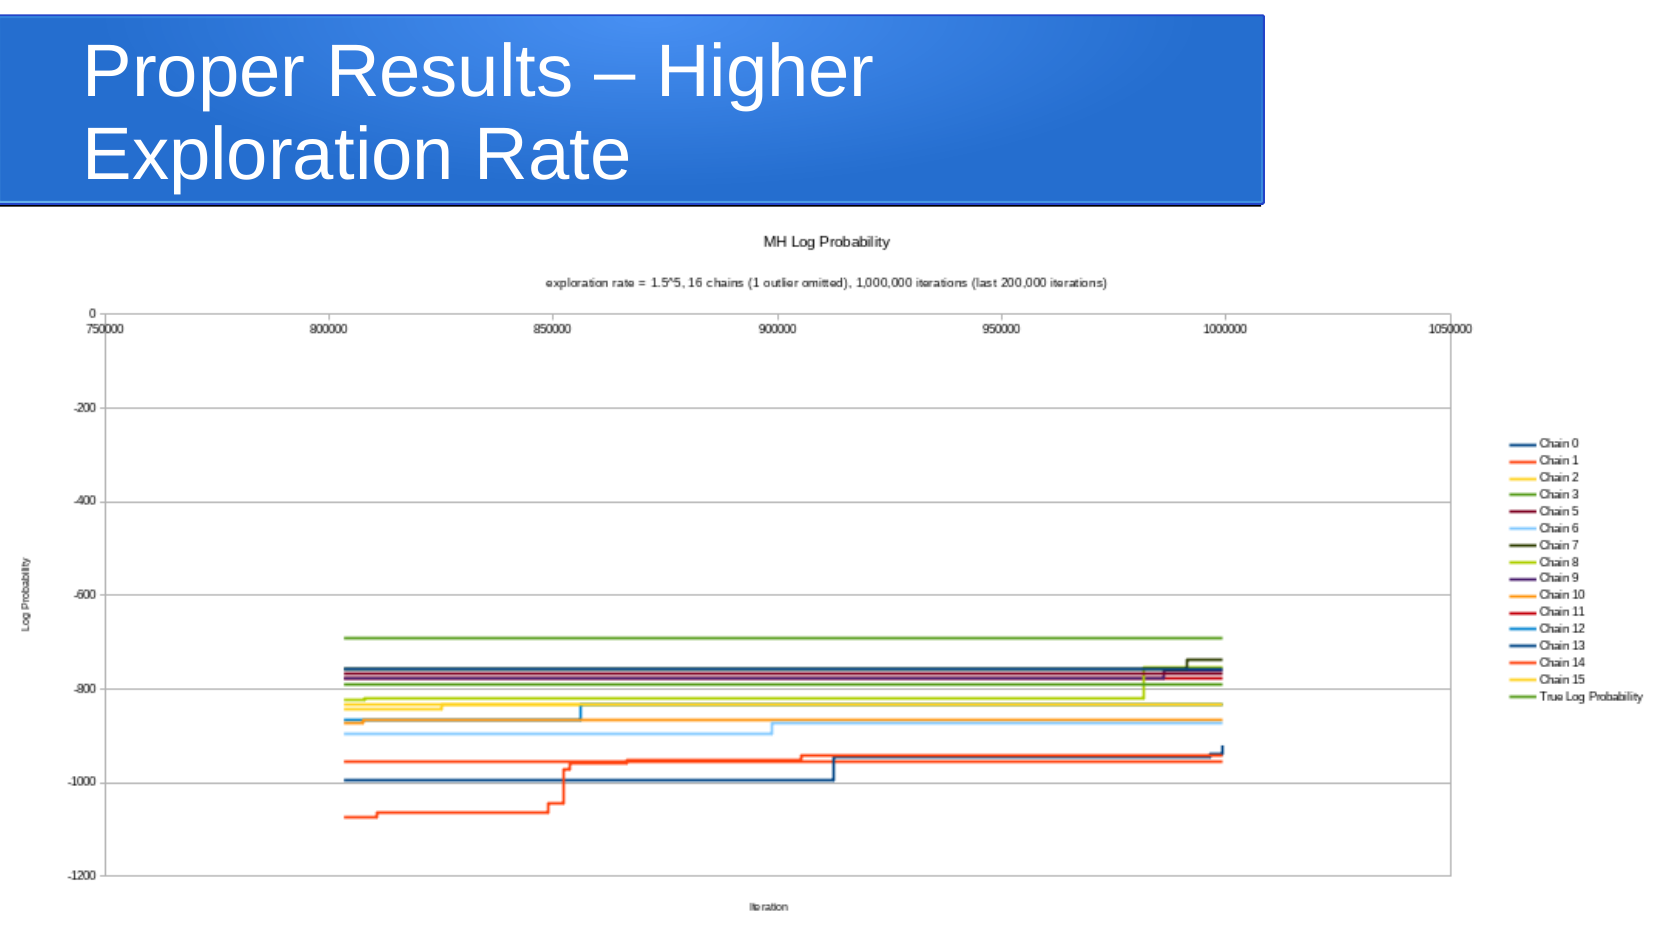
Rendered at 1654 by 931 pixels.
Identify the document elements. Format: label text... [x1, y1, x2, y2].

picture [0, 210, 1654, 931]
title Proper Results – Higher Exploration Rate [82, 29, 1235, 196]
